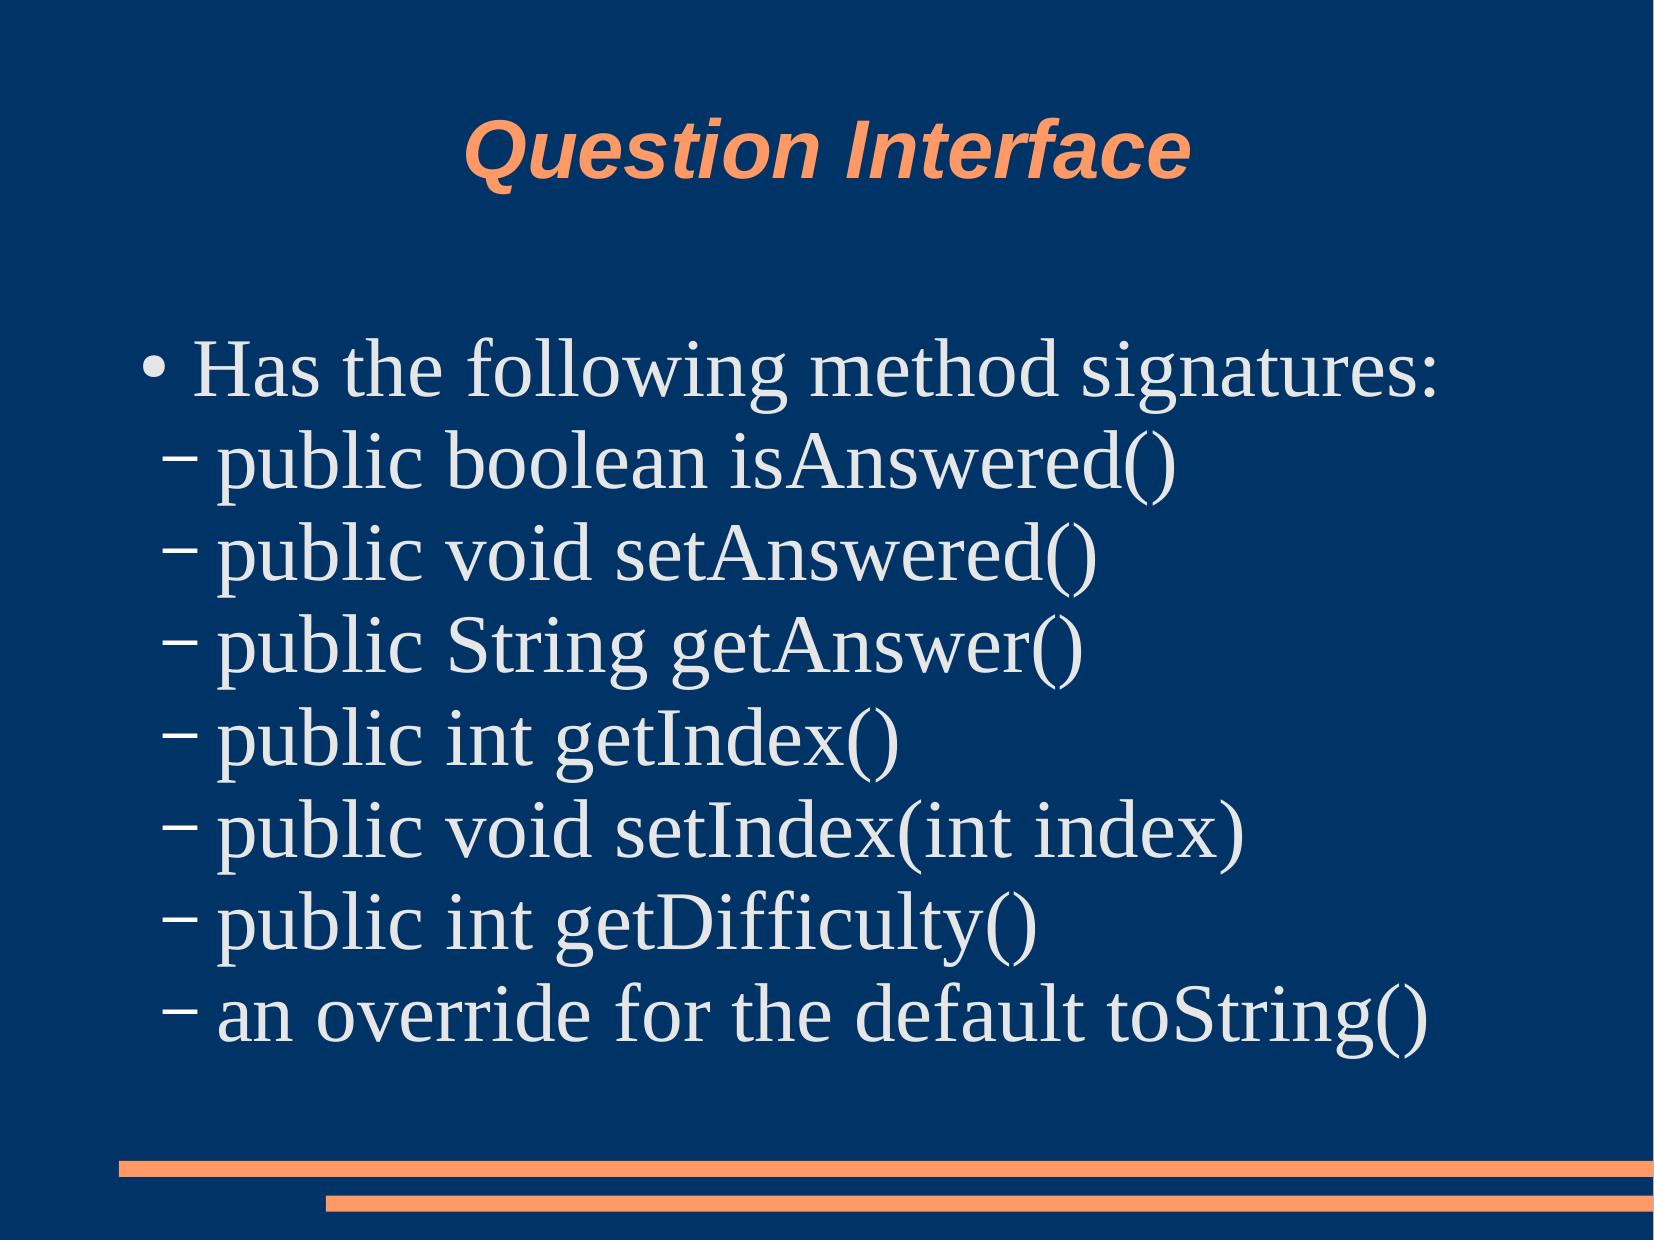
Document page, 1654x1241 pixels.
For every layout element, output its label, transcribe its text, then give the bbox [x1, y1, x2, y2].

list Has the following method signatures: public boolean isAnswered() public void setAnswered() public String getAnswer() public int getIndex() public void setIndex(int index) public int getDifficulty() an override for the default toString() [121, 322, 1561, 1132]
title Question Interface [121, 46, 1534, 254]
